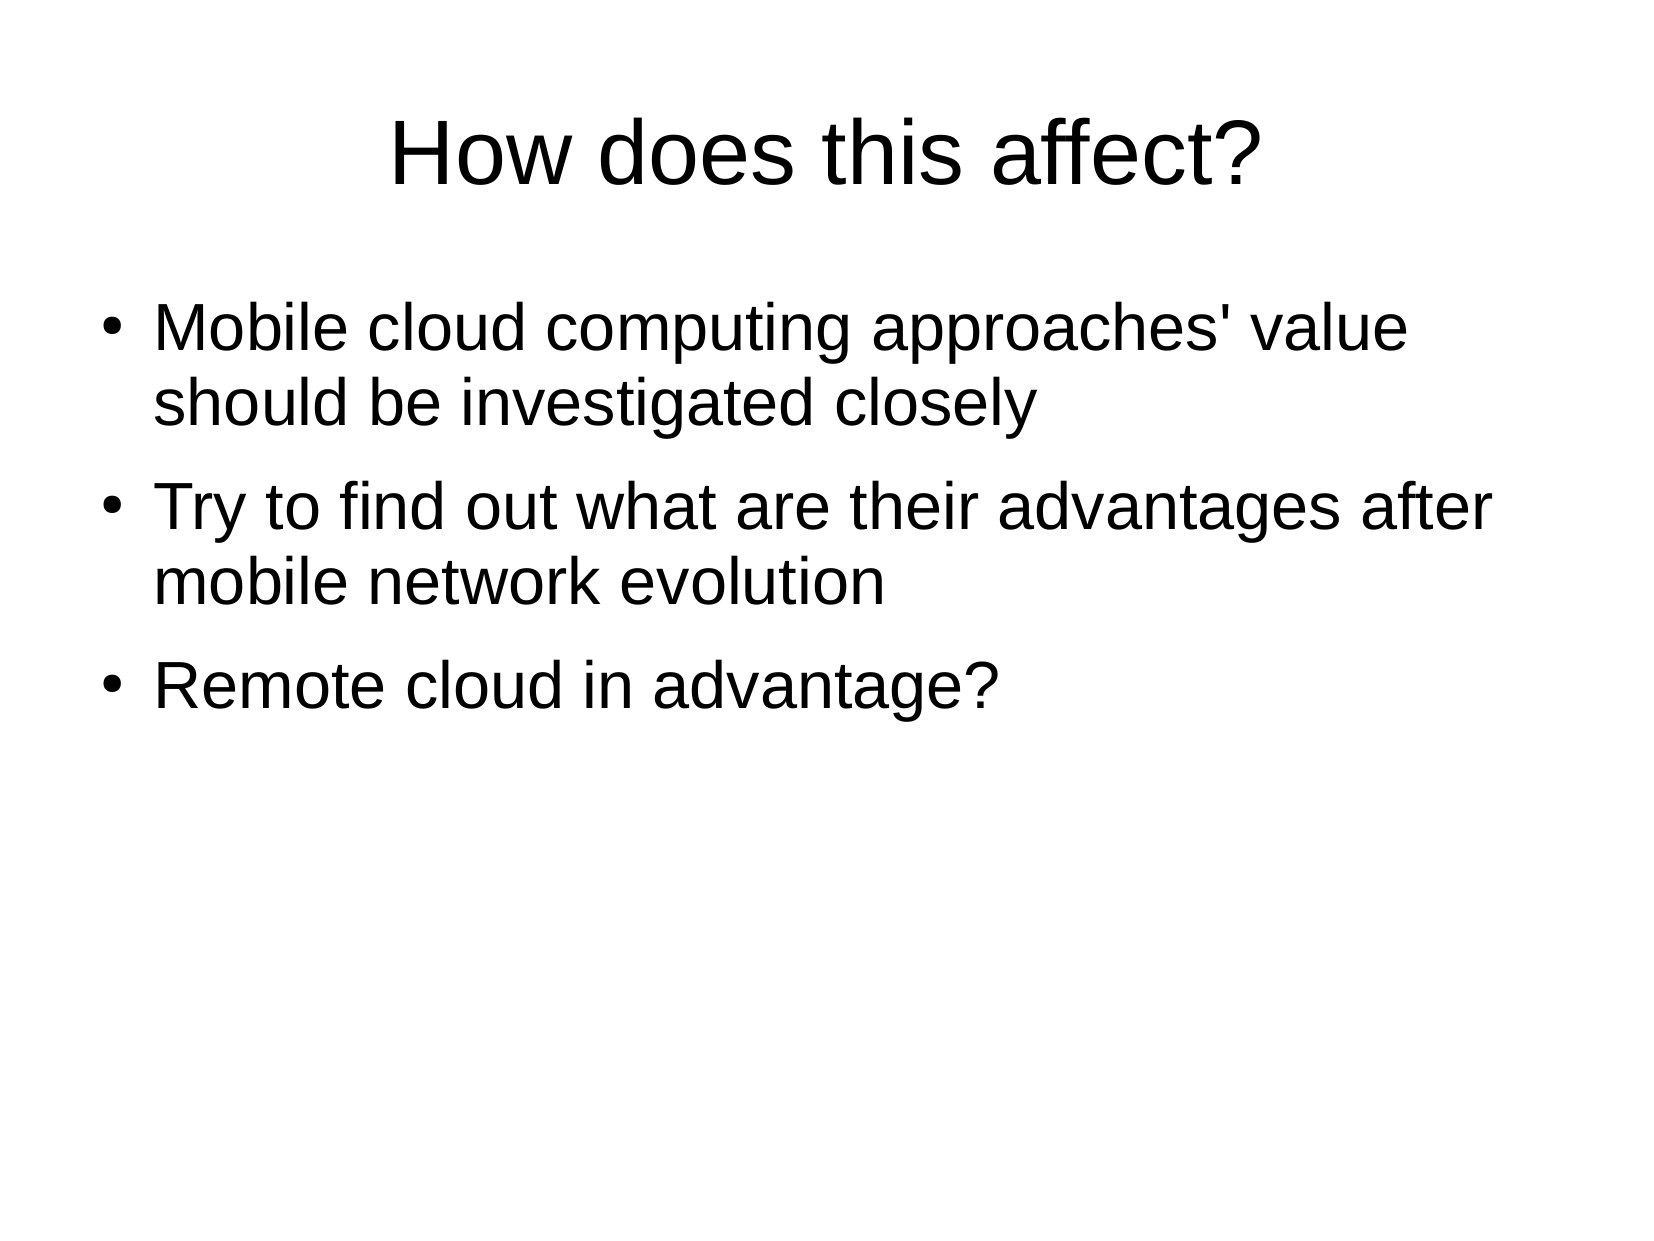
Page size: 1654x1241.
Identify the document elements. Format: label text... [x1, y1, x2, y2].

list Mobile cloud computing approaches' value should be investigated closely Try to find out what are their advantages after mobile network evolution Remote cloud in advantage? [82, 290, 1571, 1010]
title How does this affect? [82, 49, 1571, 257]
